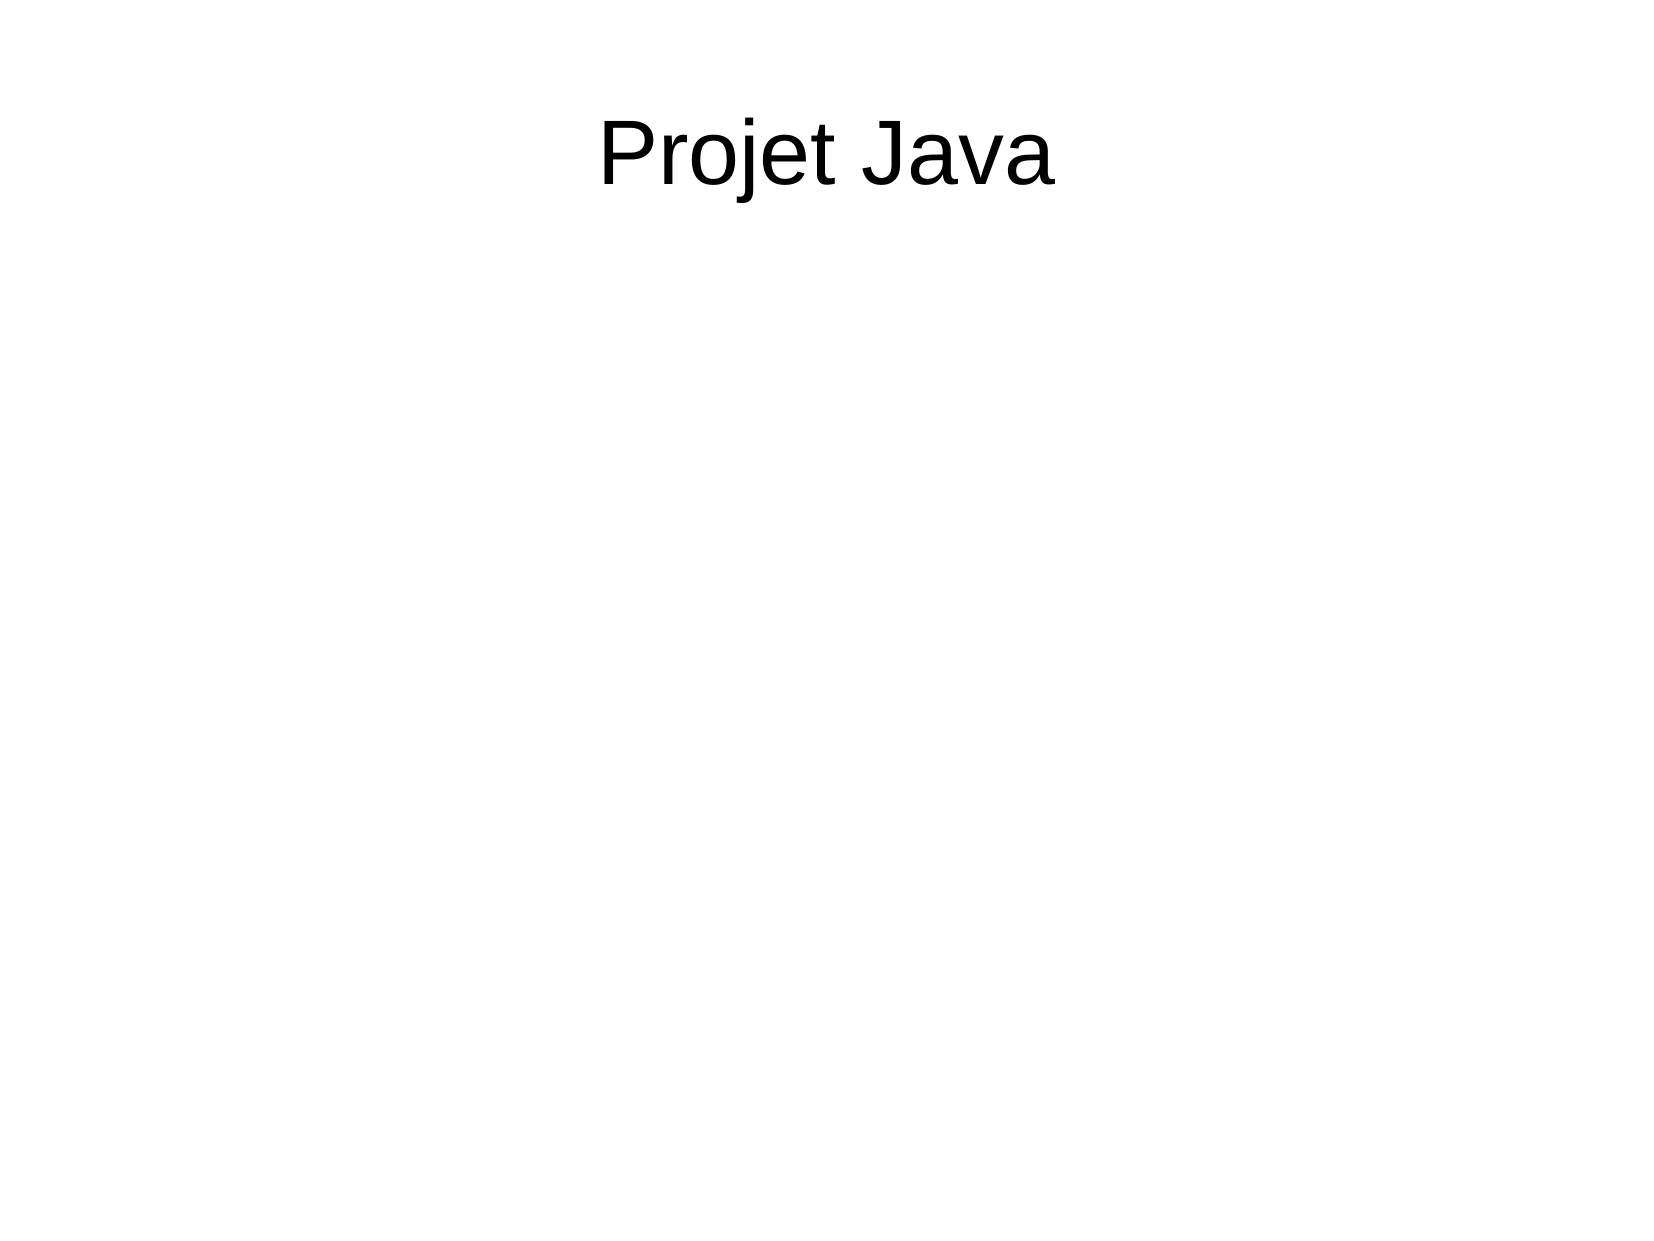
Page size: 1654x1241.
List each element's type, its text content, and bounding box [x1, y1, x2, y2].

title Projet Java [82, 49, 1571, 257]
